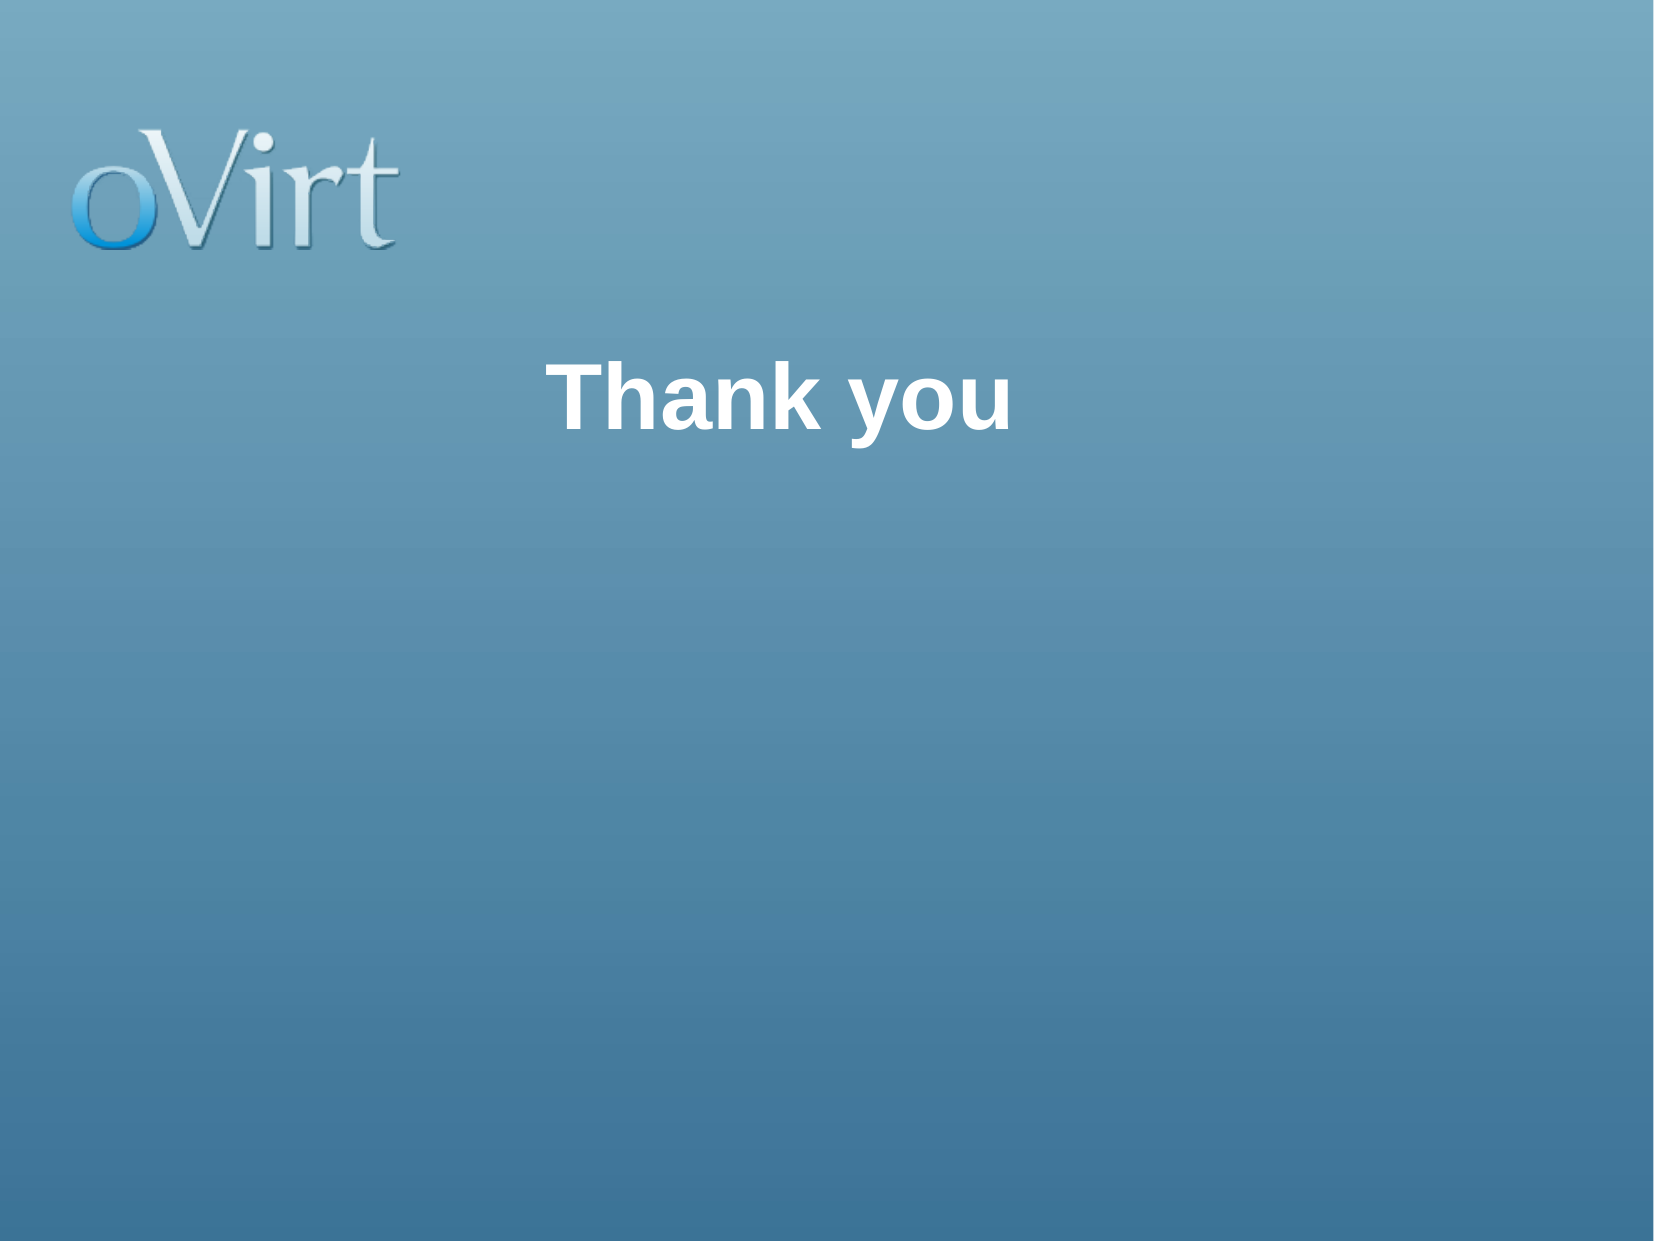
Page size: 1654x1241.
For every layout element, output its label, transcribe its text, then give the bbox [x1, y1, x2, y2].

text_box Thank you [531, 337, 1054, 473]
picture [0, 0, 1654, 1241]
